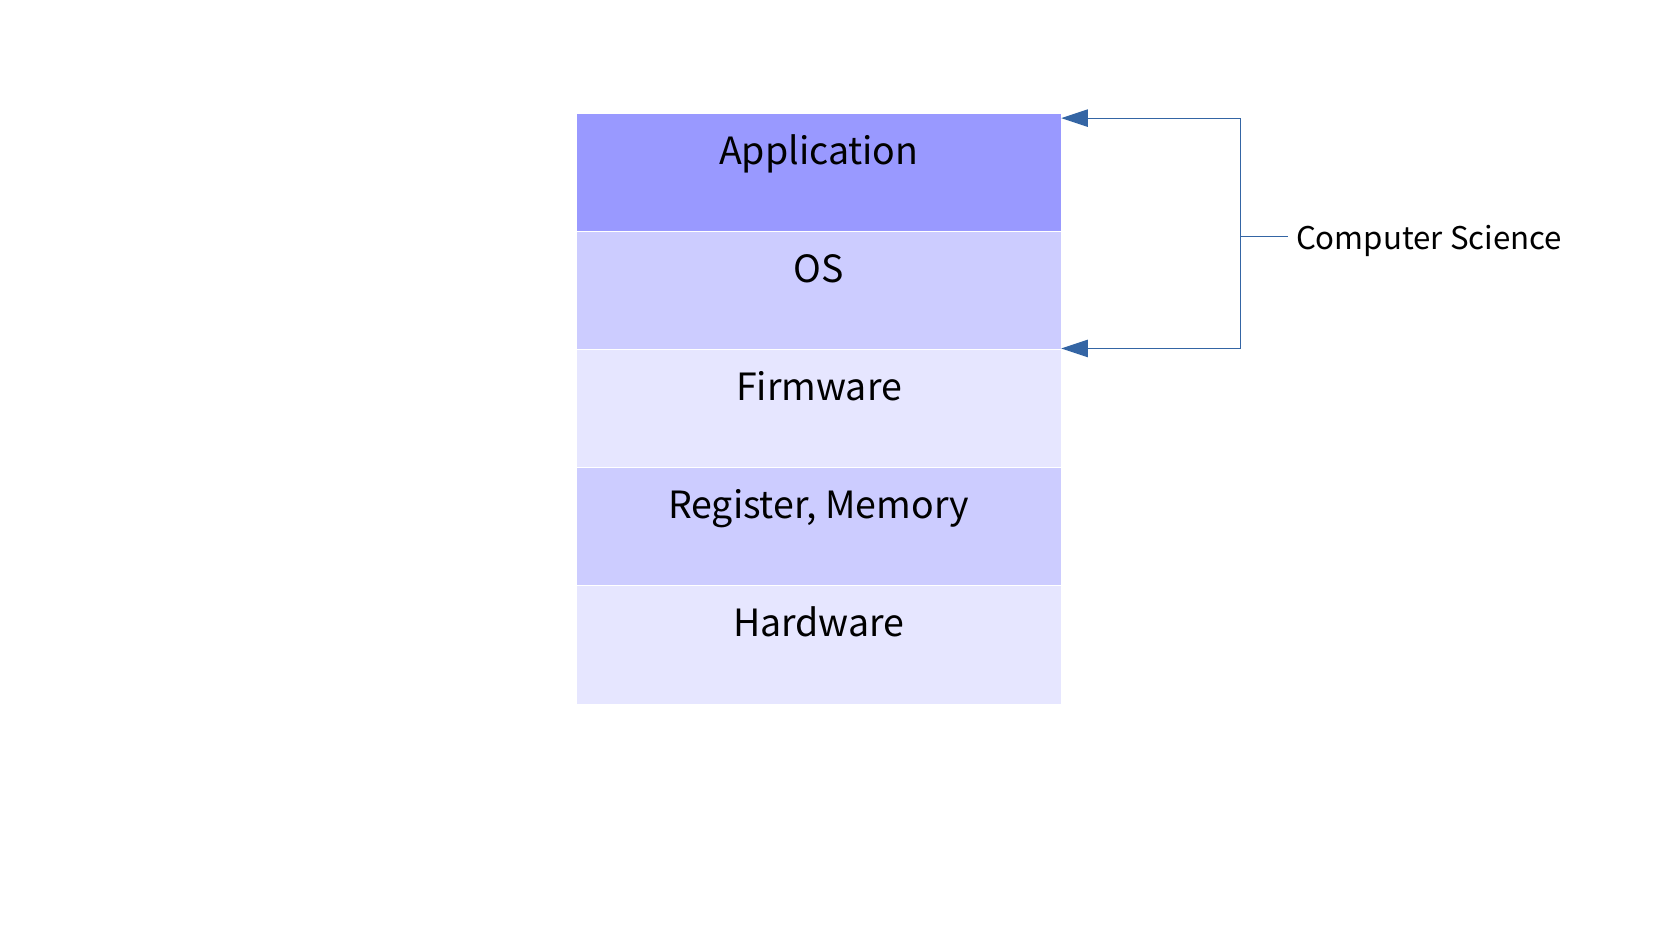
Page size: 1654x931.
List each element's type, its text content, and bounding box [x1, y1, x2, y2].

table_cell Firmware [577, 350, 1061, 467]
table_cell Hardware [577, 586, 1061, 704]
table_cell Register, Memory [577, 468, 1061, 585]
table_cell OS [577, 232, 1061, 349]
table_header Application [577, 114, 1061, 231]
